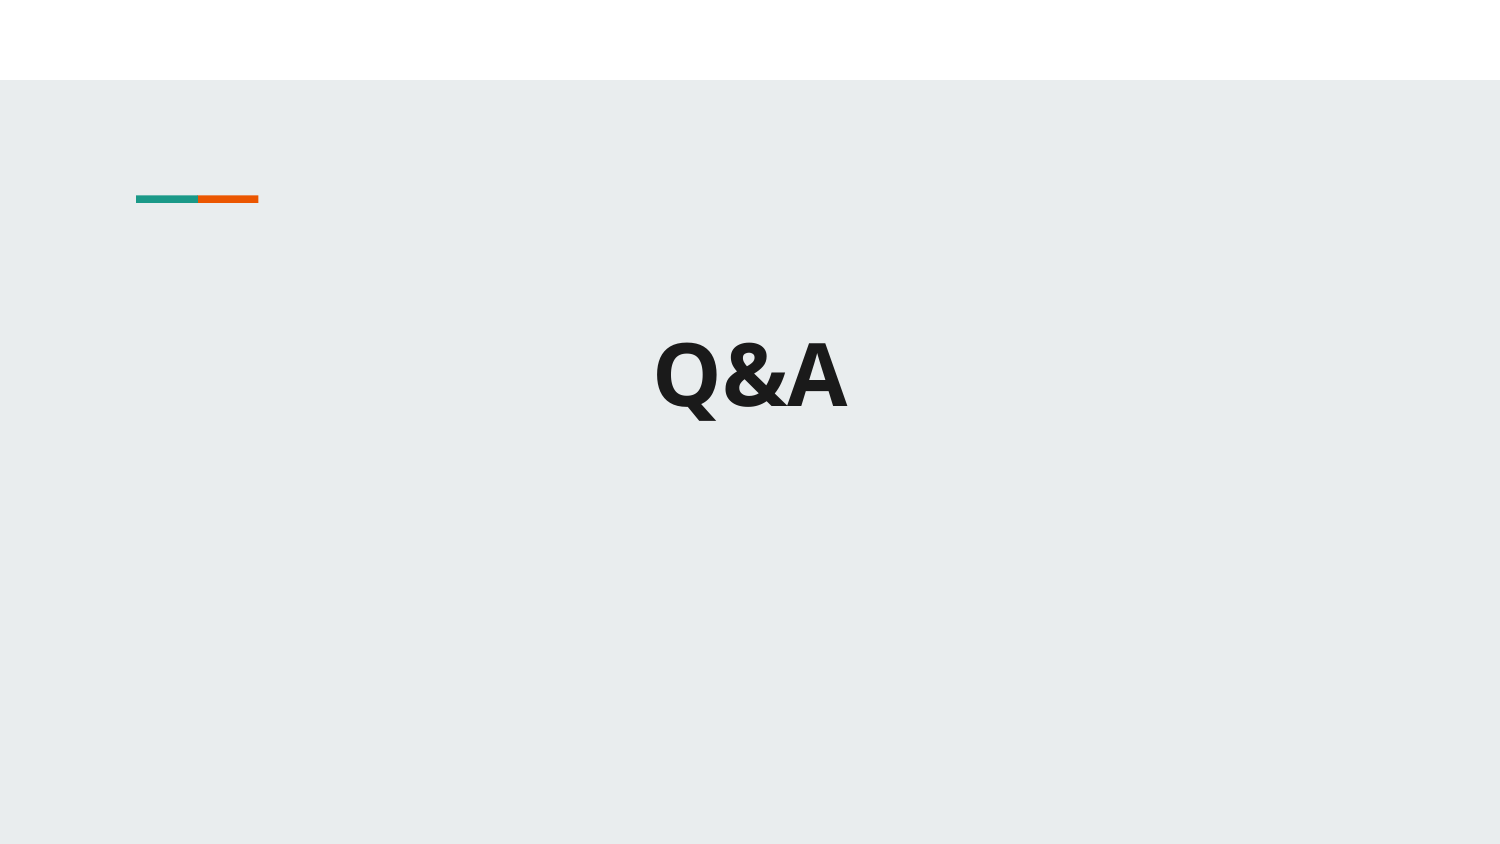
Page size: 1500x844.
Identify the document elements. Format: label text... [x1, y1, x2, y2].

title Q&A [119, 304, 1381, 578]
